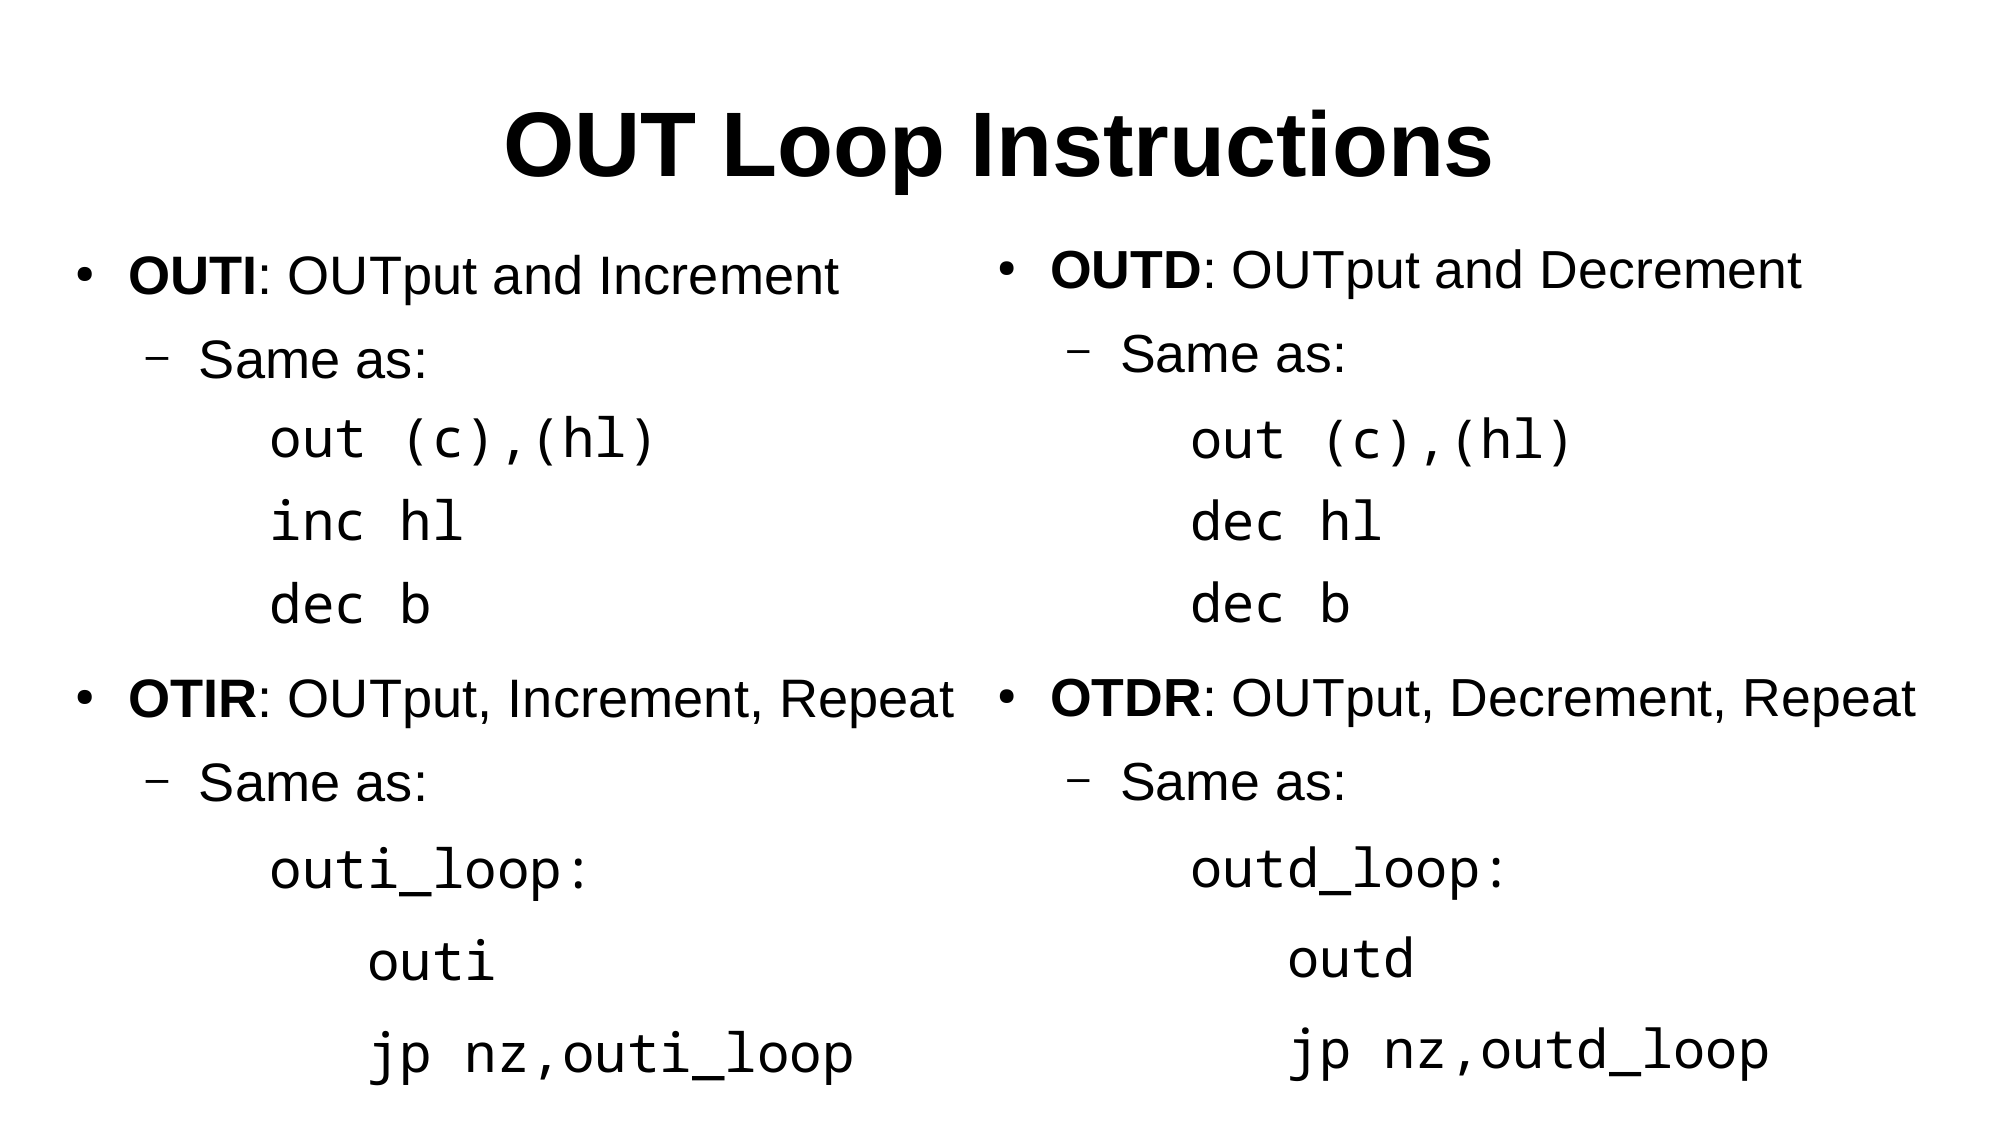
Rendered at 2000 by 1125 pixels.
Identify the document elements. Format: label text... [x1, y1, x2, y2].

title OUT Loop Instructions [137, 36, 1862, 254]
list OUTI: OUTput and Increment Same as: out (c),(hl) inc hl dec b OTIR: OUTput, Increment, Repeat Same as: outi_loop: outi jp nz,outi_loop [57, 245, 973, 1093]
list OUTD: OUTput and Decrement Same as: out (c),(hl) dec hl dec b OTDR: OUTput, Decrement, Repeat Same as: outd_loop: outd jp nz,outd_loop [979, 239, 1936, 1087]
